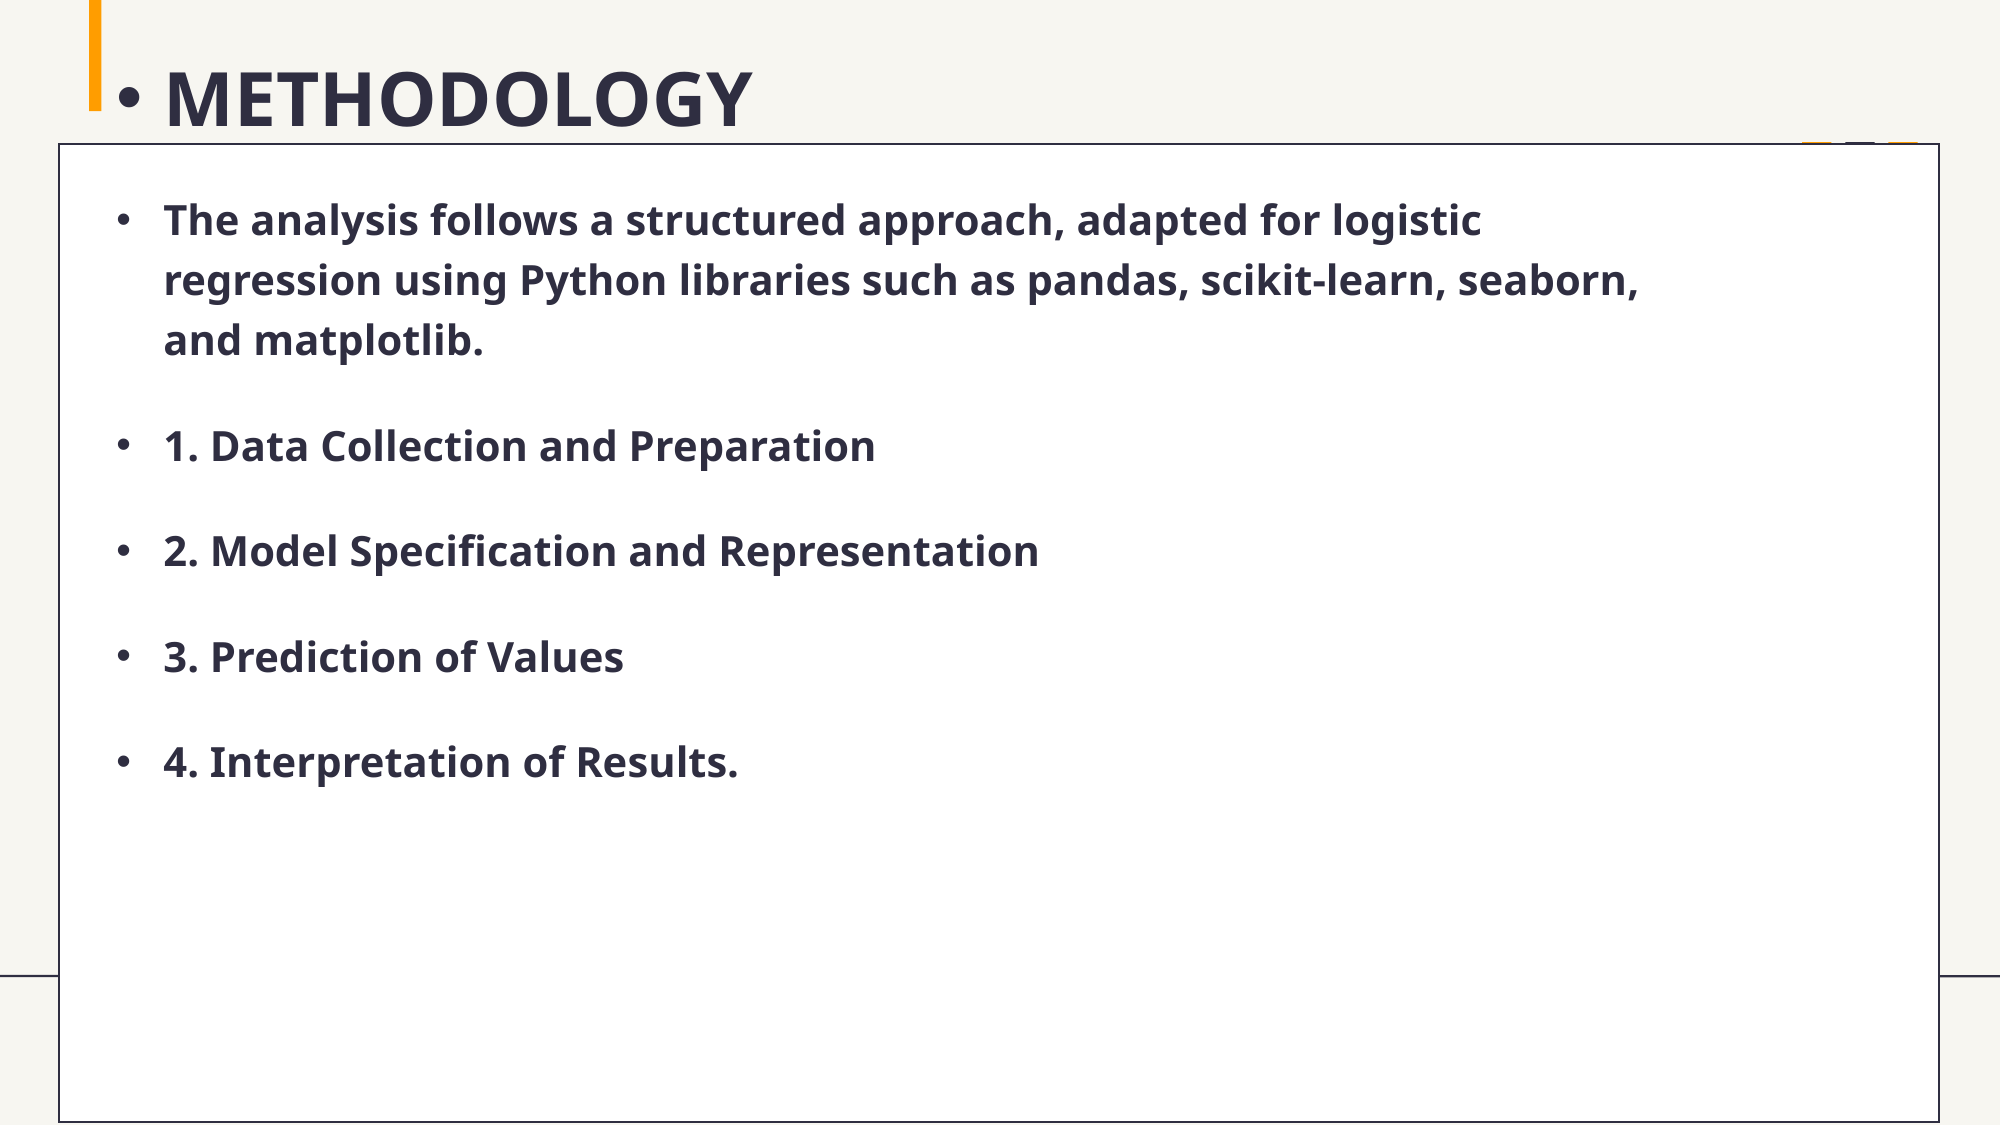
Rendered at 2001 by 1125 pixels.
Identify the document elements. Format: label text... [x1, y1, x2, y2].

text_box [89, 0, 102, 112]
text_box METHODOLOGY [101, 26, 1217, 144]
text_box The analysis follows a structured approach, adapted for logistic regression using Python libraries such as pandas, scikit-learn, seaborn, and matplotlib. 1. Data Collection and Preparation 2. Model Specification and Representation 3. Prediction of Values 4. Interpretation of Results. [101, 176, 1713, 899]
text_box [58, 142, 1940, 1122]
